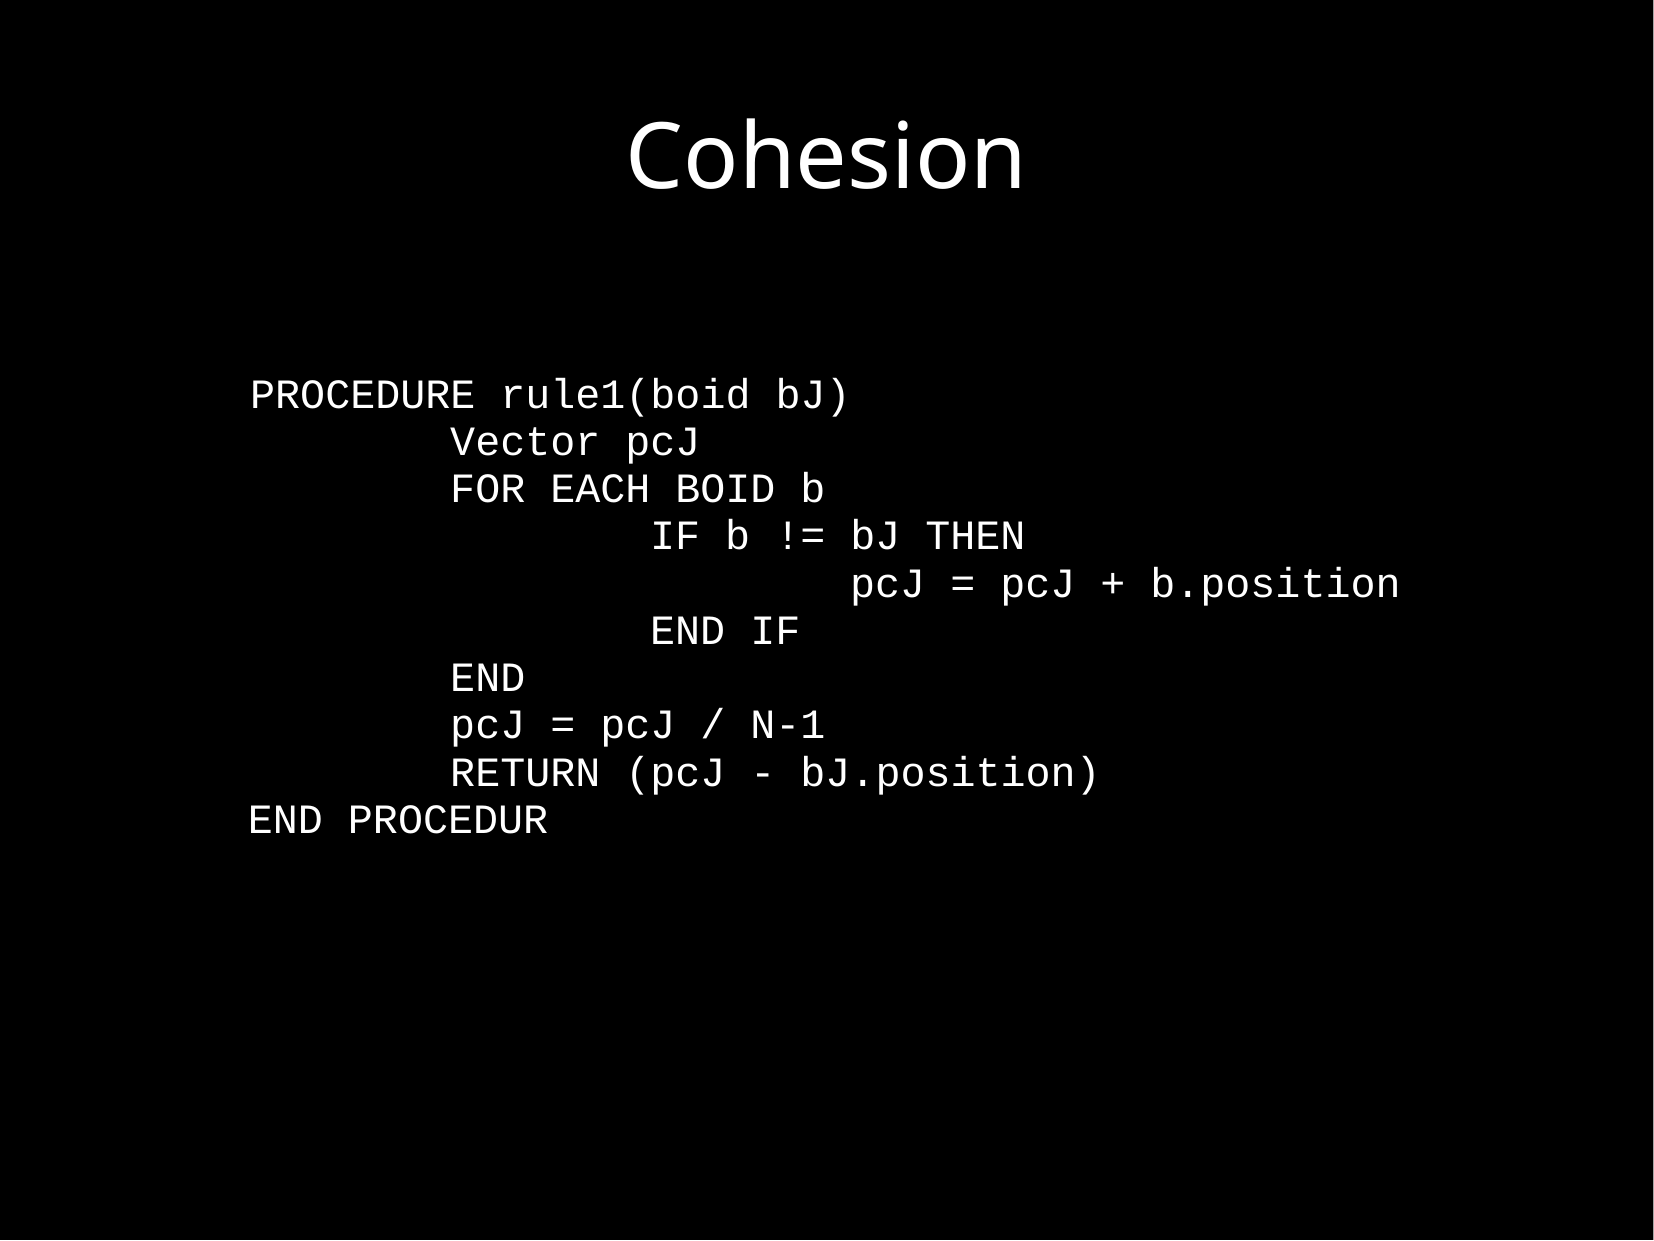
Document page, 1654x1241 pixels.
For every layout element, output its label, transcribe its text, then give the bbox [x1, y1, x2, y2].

text_box PROCEDURE rule1(boid bJ) Vector pcJ FOR EACH BOID b IF b != bJ THEN pcJ = pcJ + b.position END IF END pcJ = pcJ / N-1 RETURN (pcJ - bJ.position) END PROCEDUR [35, 366, 1619, 1241]
title Cohesion [82, 49, 1571, 257]
